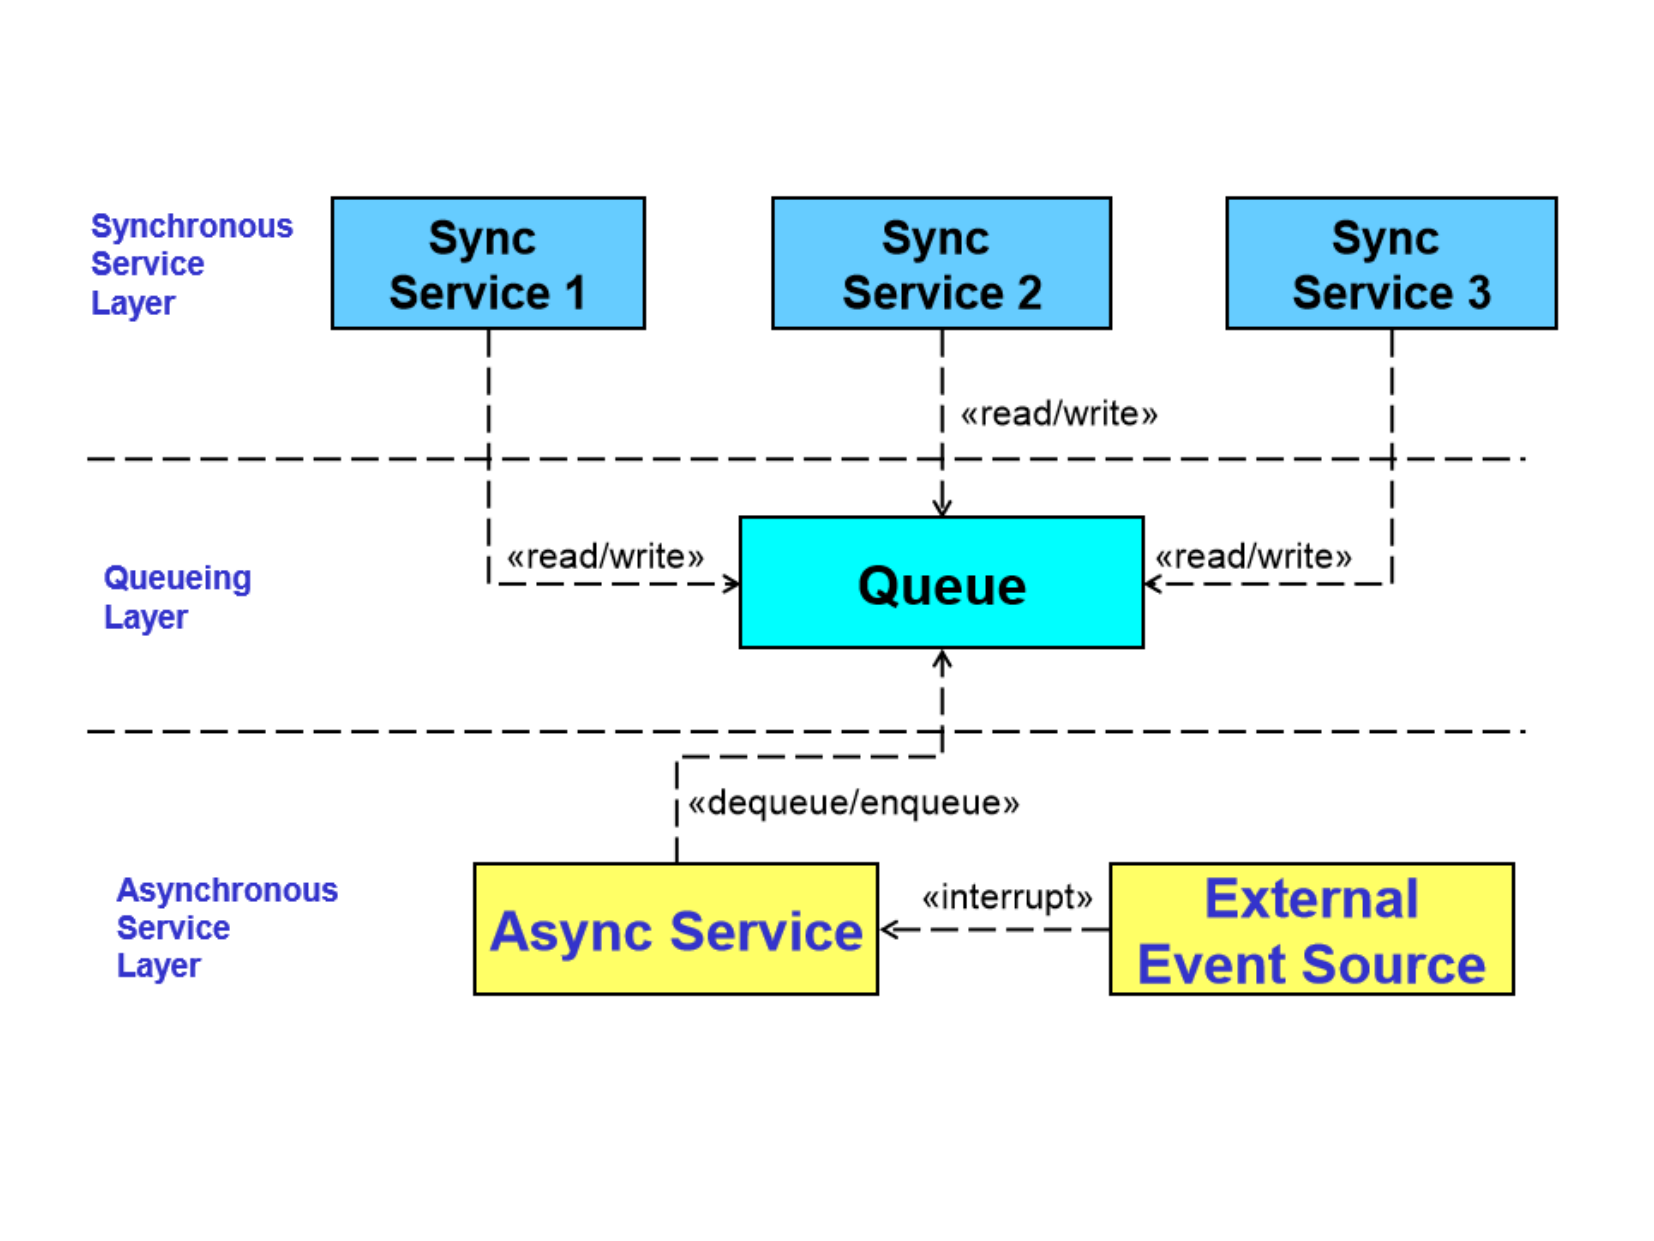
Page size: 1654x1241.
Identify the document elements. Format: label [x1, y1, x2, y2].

picture [86, 188, 1567, 1010]
